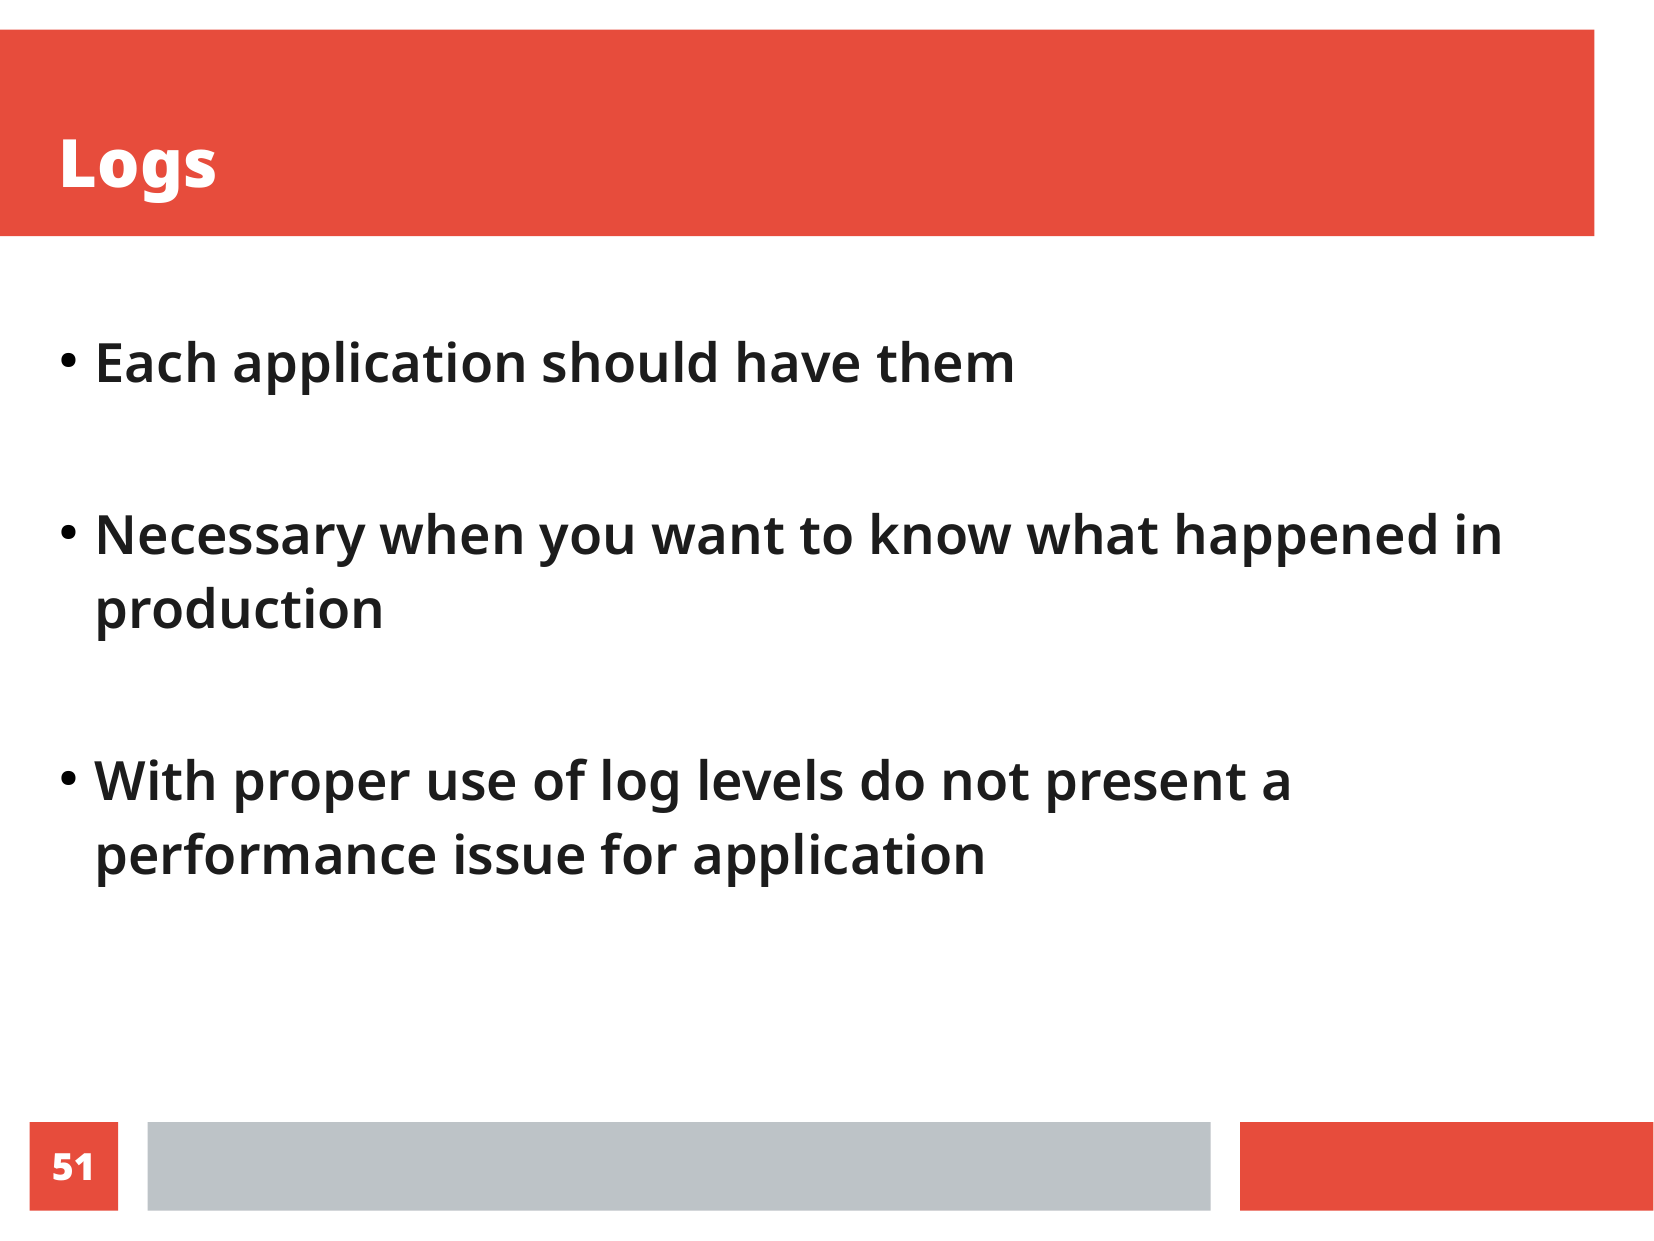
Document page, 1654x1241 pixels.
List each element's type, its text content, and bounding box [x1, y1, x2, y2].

title Logs [59, 59, 1595, 207]
list Each application should have them Necessary when you want to know what happened in production With proper use of log levels do not present a performance issue for application [59, 324, 1565, 1093]
